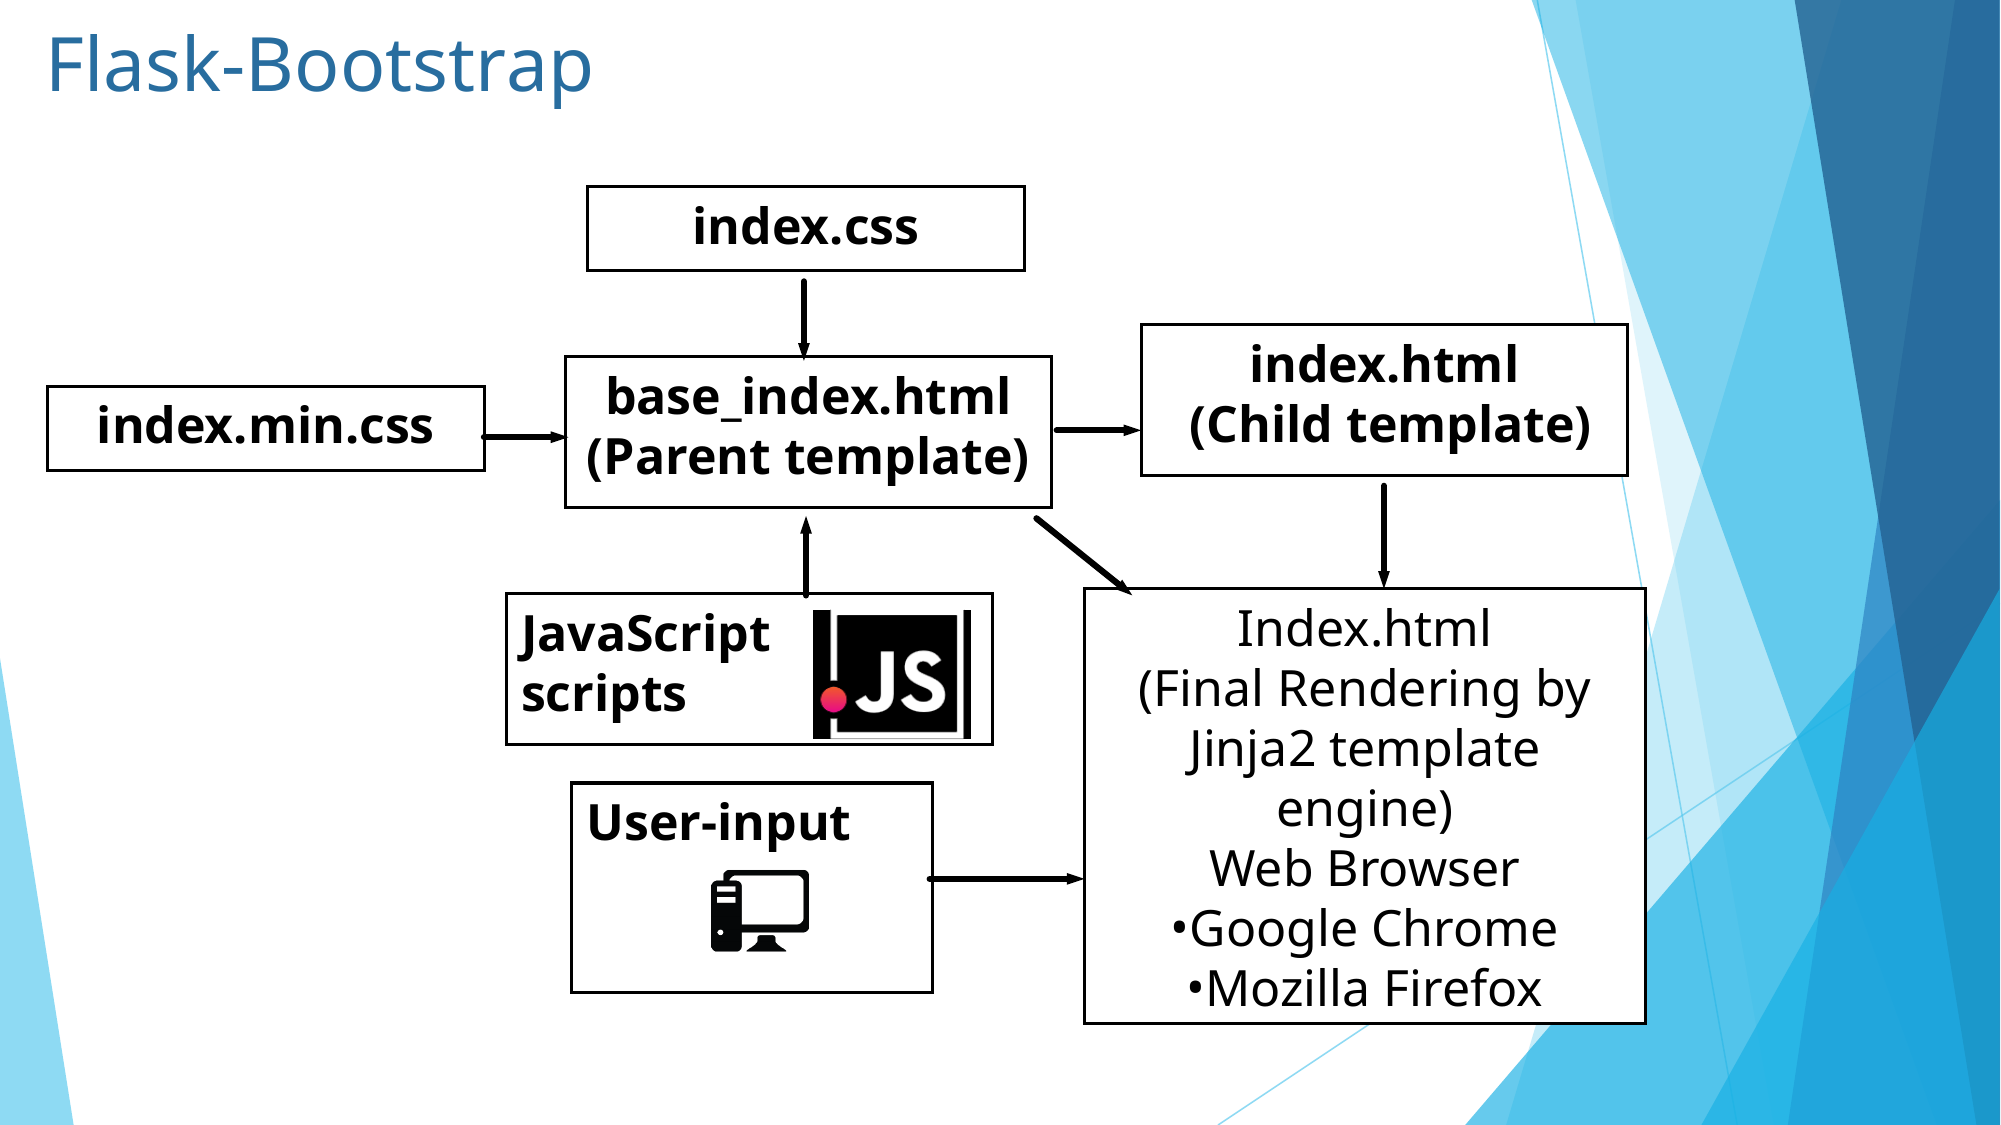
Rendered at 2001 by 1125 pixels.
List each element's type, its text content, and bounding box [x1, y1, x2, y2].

text_box index.css [587, 186, 1025, 271]
text_box index.min.css [47, 386, 485, 471]
text_box index.html (Child template) [1141, 324, 1628, 476]
text_box Index.html (Final Rendering by Jinja2 template engine) Web Browser Google Chrome Mozilla Firefox [1084, 588, 1646, 1008]
picture [813, 609, 971, 740]
text_box Flask-Bootstrap [30, 9, 1214, 116]
text_box User-input [571, 783, 933, 993]
text_box base_index.html (Parent template) [565, 356, 1052, 508]
text_box JavaScript scripts [506, 593, 993, 745]
picture [711, 867, 809, 954]
